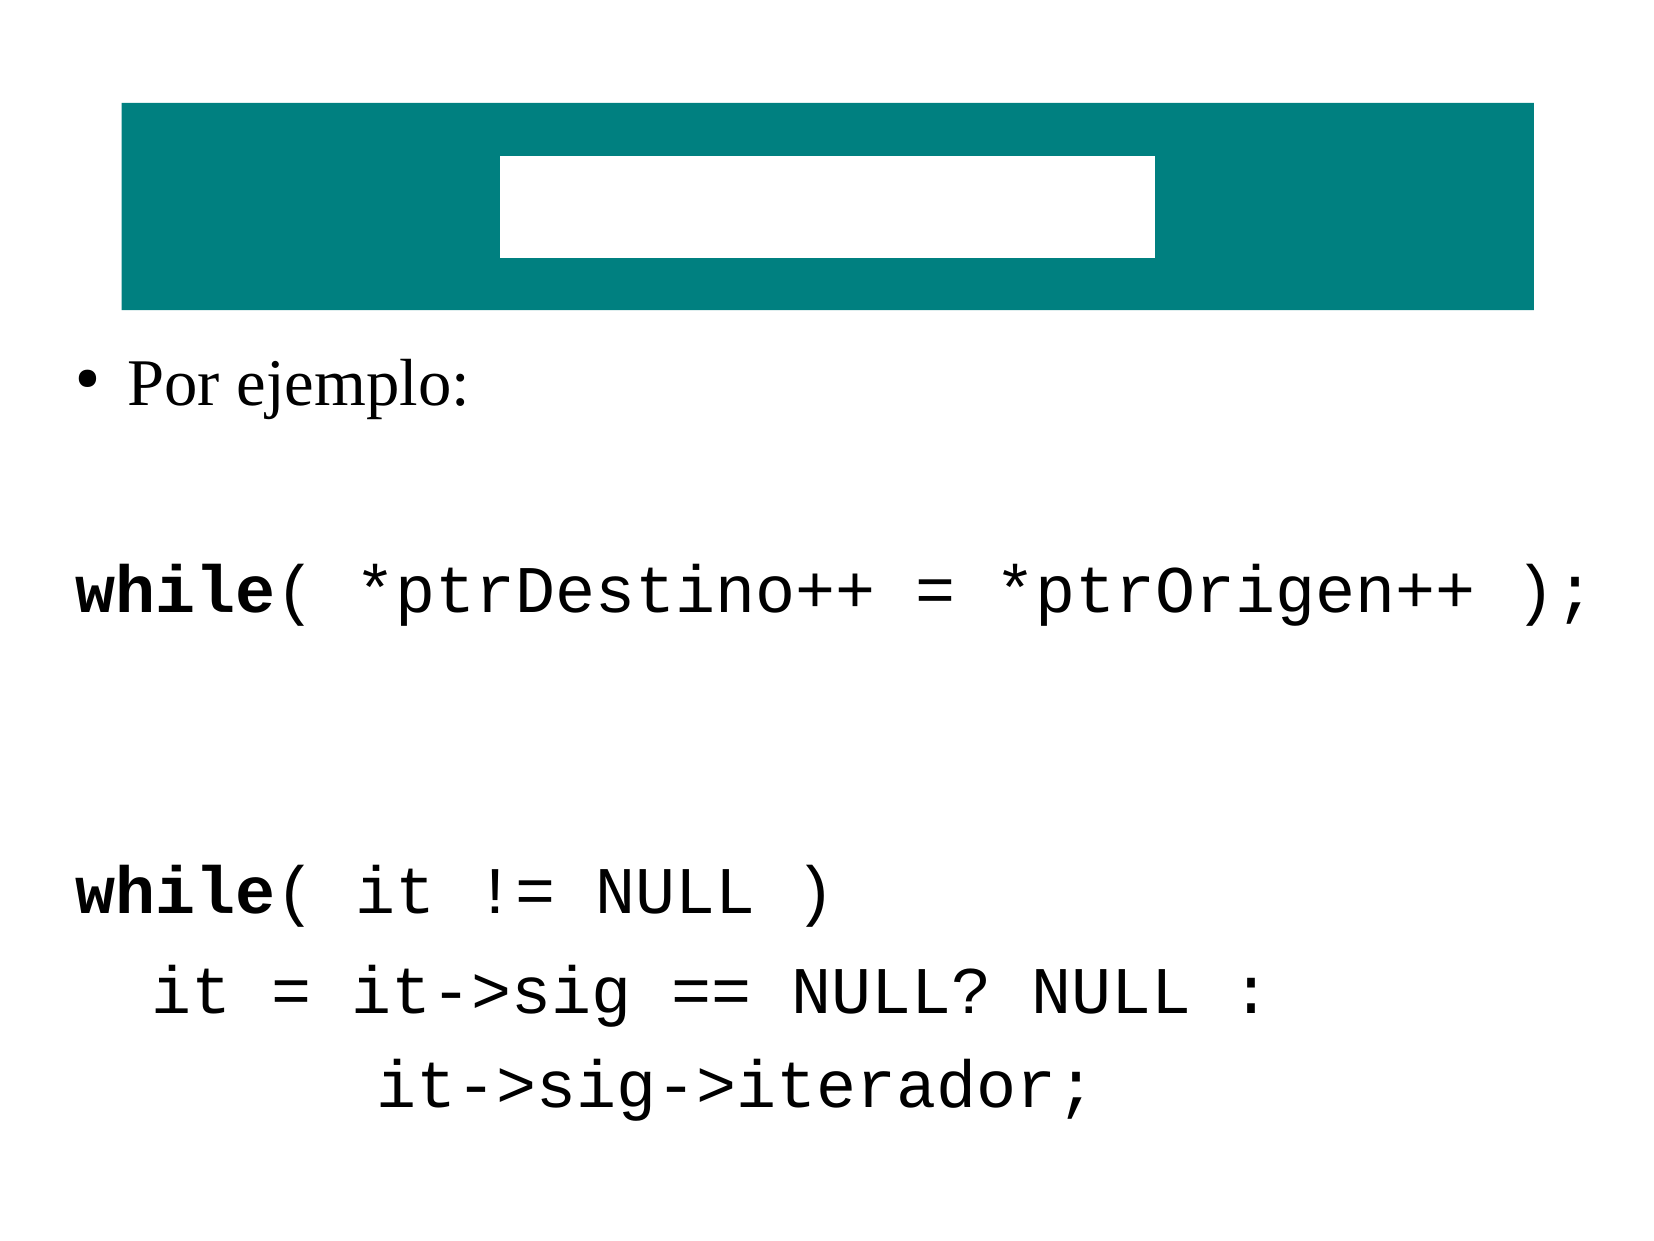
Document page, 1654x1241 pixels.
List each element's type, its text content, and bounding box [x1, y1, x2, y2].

title Otras expresiones [121, 102, 1534, 311]
list Por ejemplo: while( *ptrDestino++ = *ptrOrigen++ ); while( it != NULL ) it = it->sig == NULL? NULL : it->sig->iterador; [58, 344, 1654, 1138]
